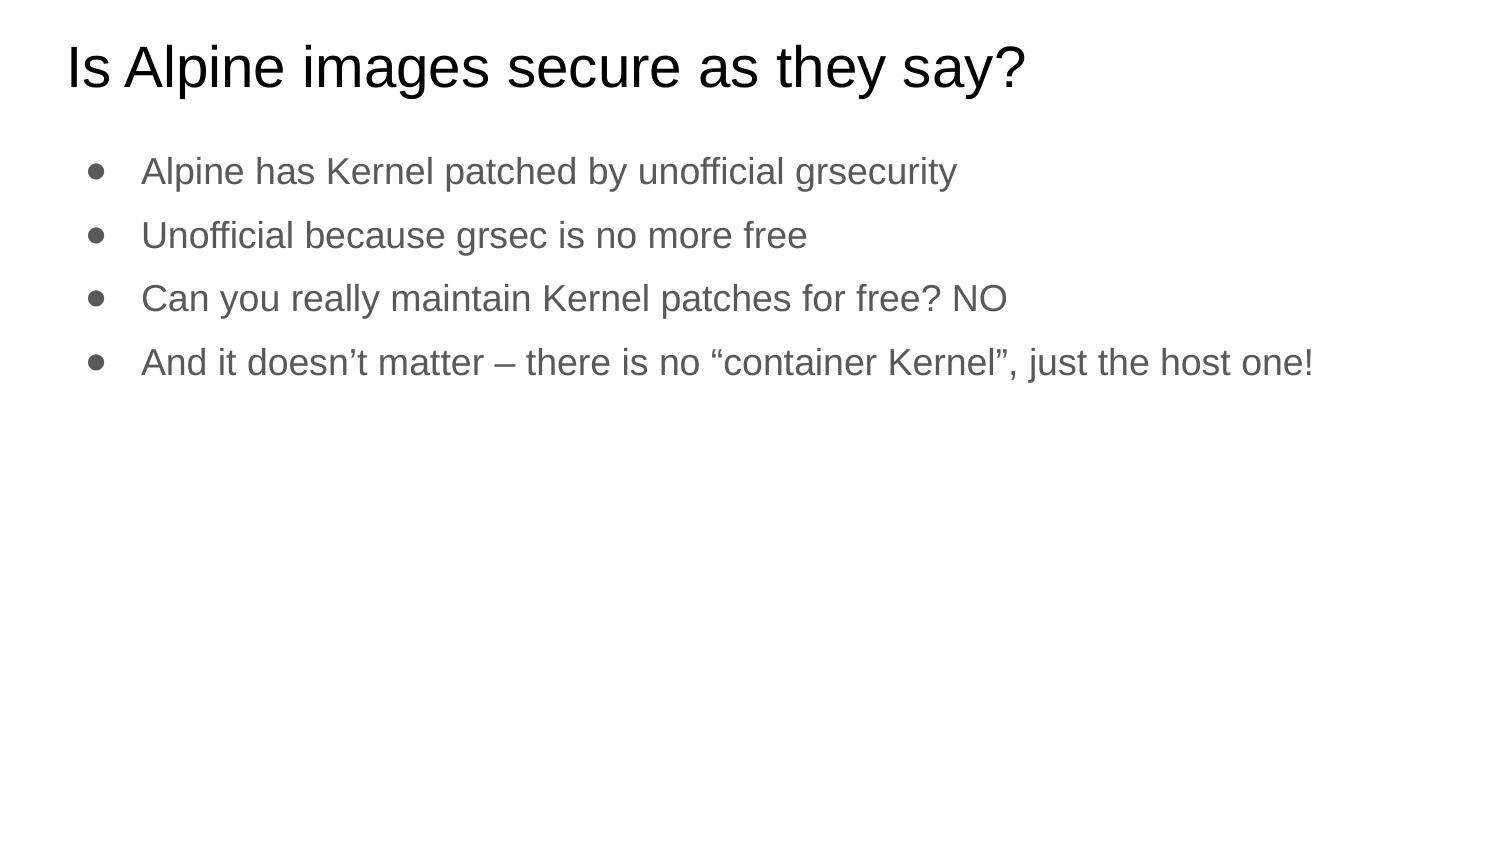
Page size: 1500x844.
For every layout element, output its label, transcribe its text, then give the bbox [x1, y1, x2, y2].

list Alpine has Kernel patched by unofficial grsecurity Unofficial because grsec is no more free Can you really maintain Kernel patches for free? NO And it doesn’t matter – there is no “container Kernel”, just the host one! [51, 125, 1449, 686]
title Is Alpine images secure as they say? [51, 13, 1449, 108]
